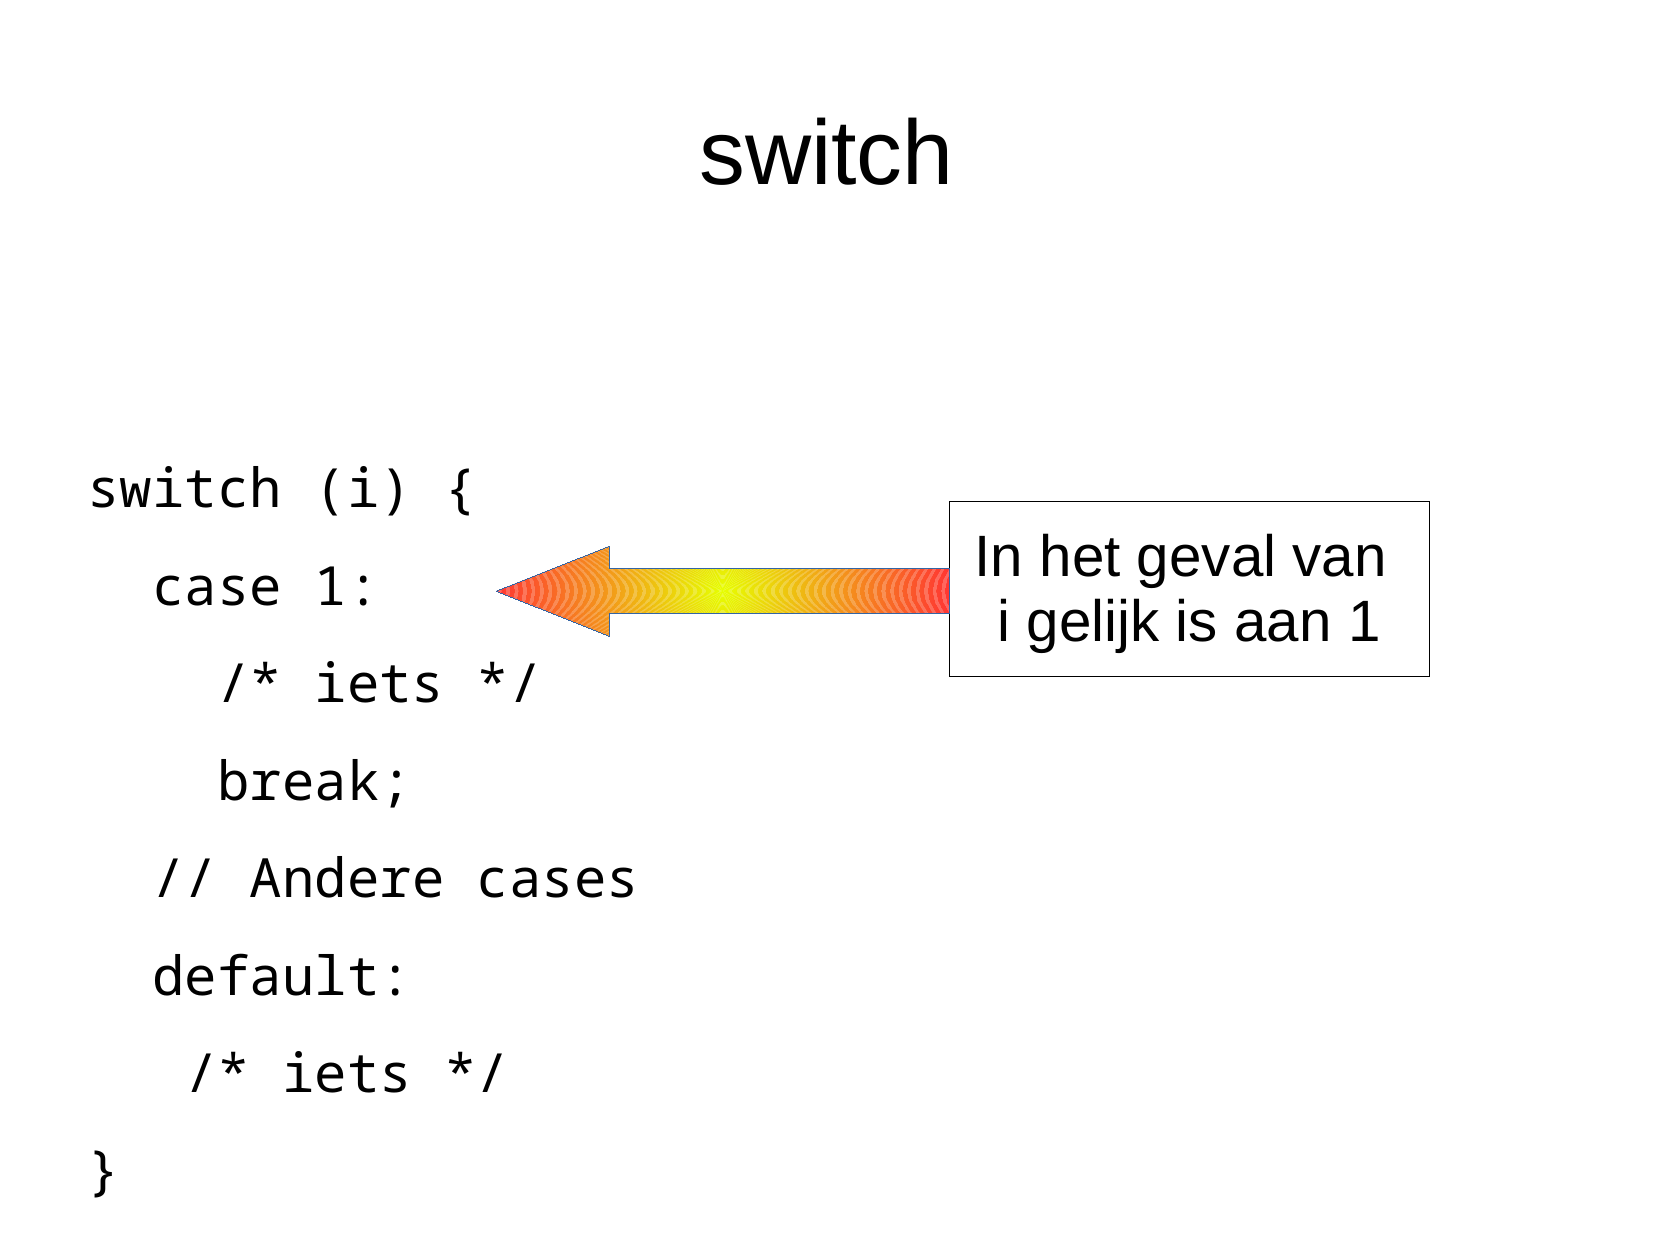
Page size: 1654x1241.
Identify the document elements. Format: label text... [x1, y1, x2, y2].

text_box [496, 546, 950, 637]
text_box In het geval van i gelijk is aan 1 [949, 501, 1430, 677]
list switch (i) { case 1: /* iets */ break; // Andere cases default: /* iets */ } [30, 450, 1636, 1216]
title switch [82, 49, 1571, 257]
